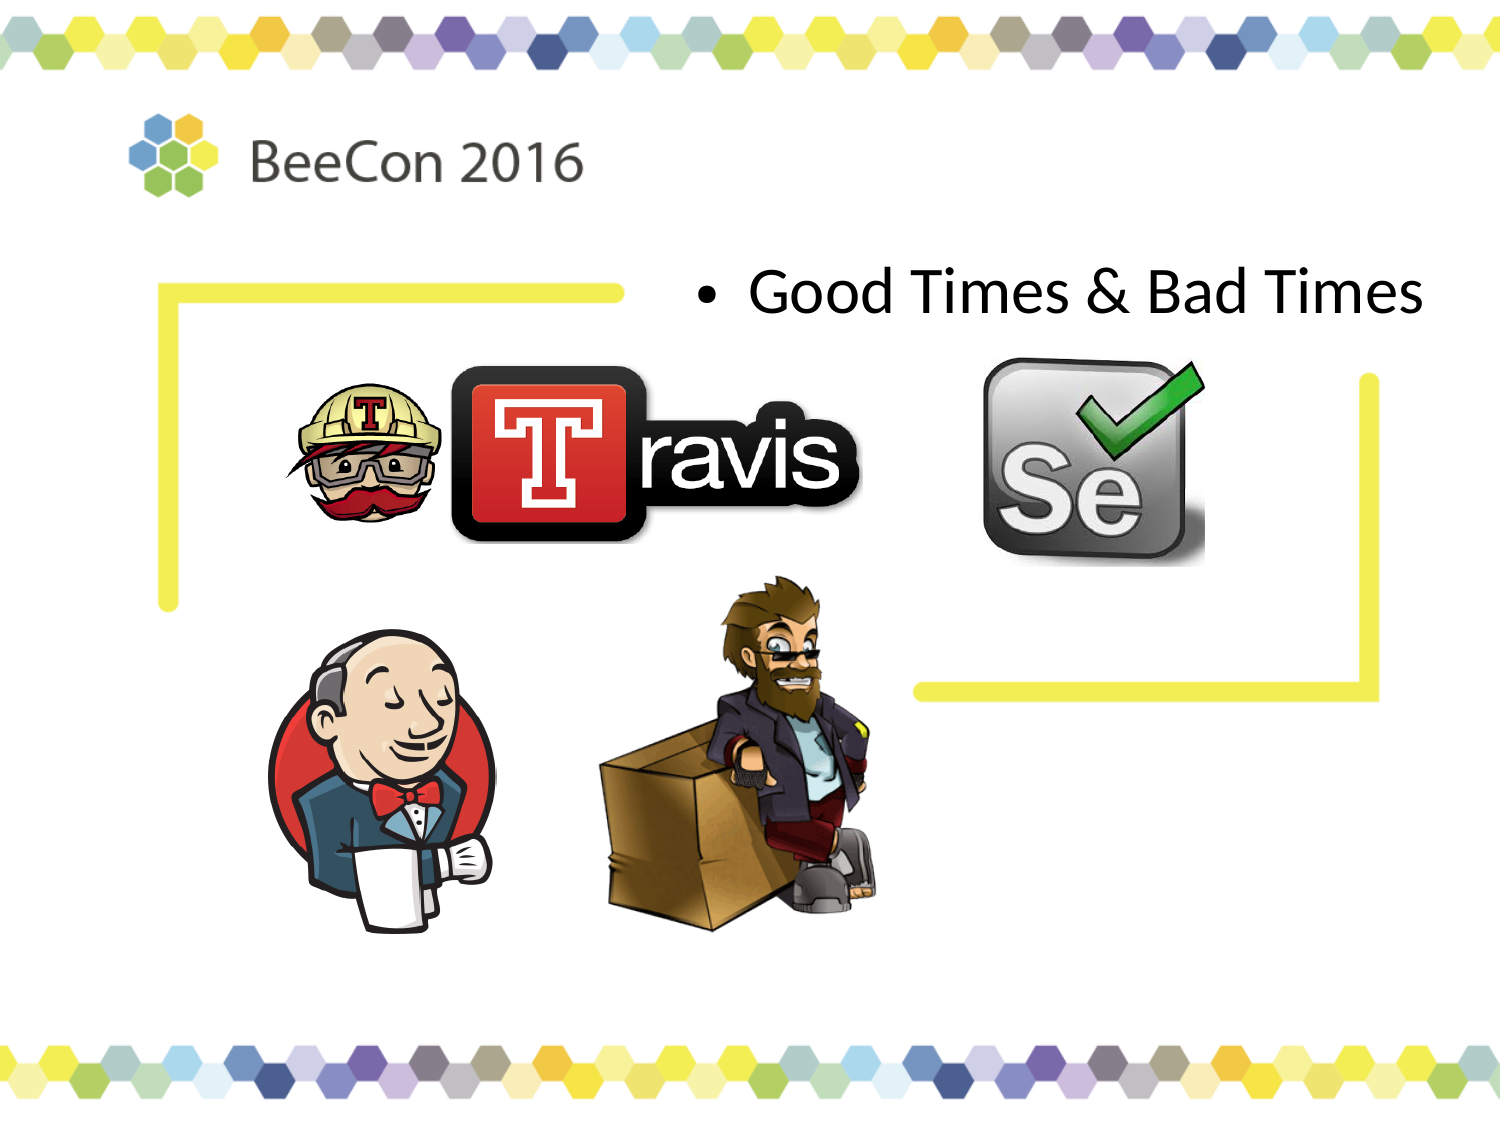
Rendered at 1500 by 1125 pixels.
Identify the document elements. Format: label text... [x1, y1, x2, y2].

list Good Times & Bad Times [75, 263, 1425, 916]
picture [0, 0, 1500, 1125]
